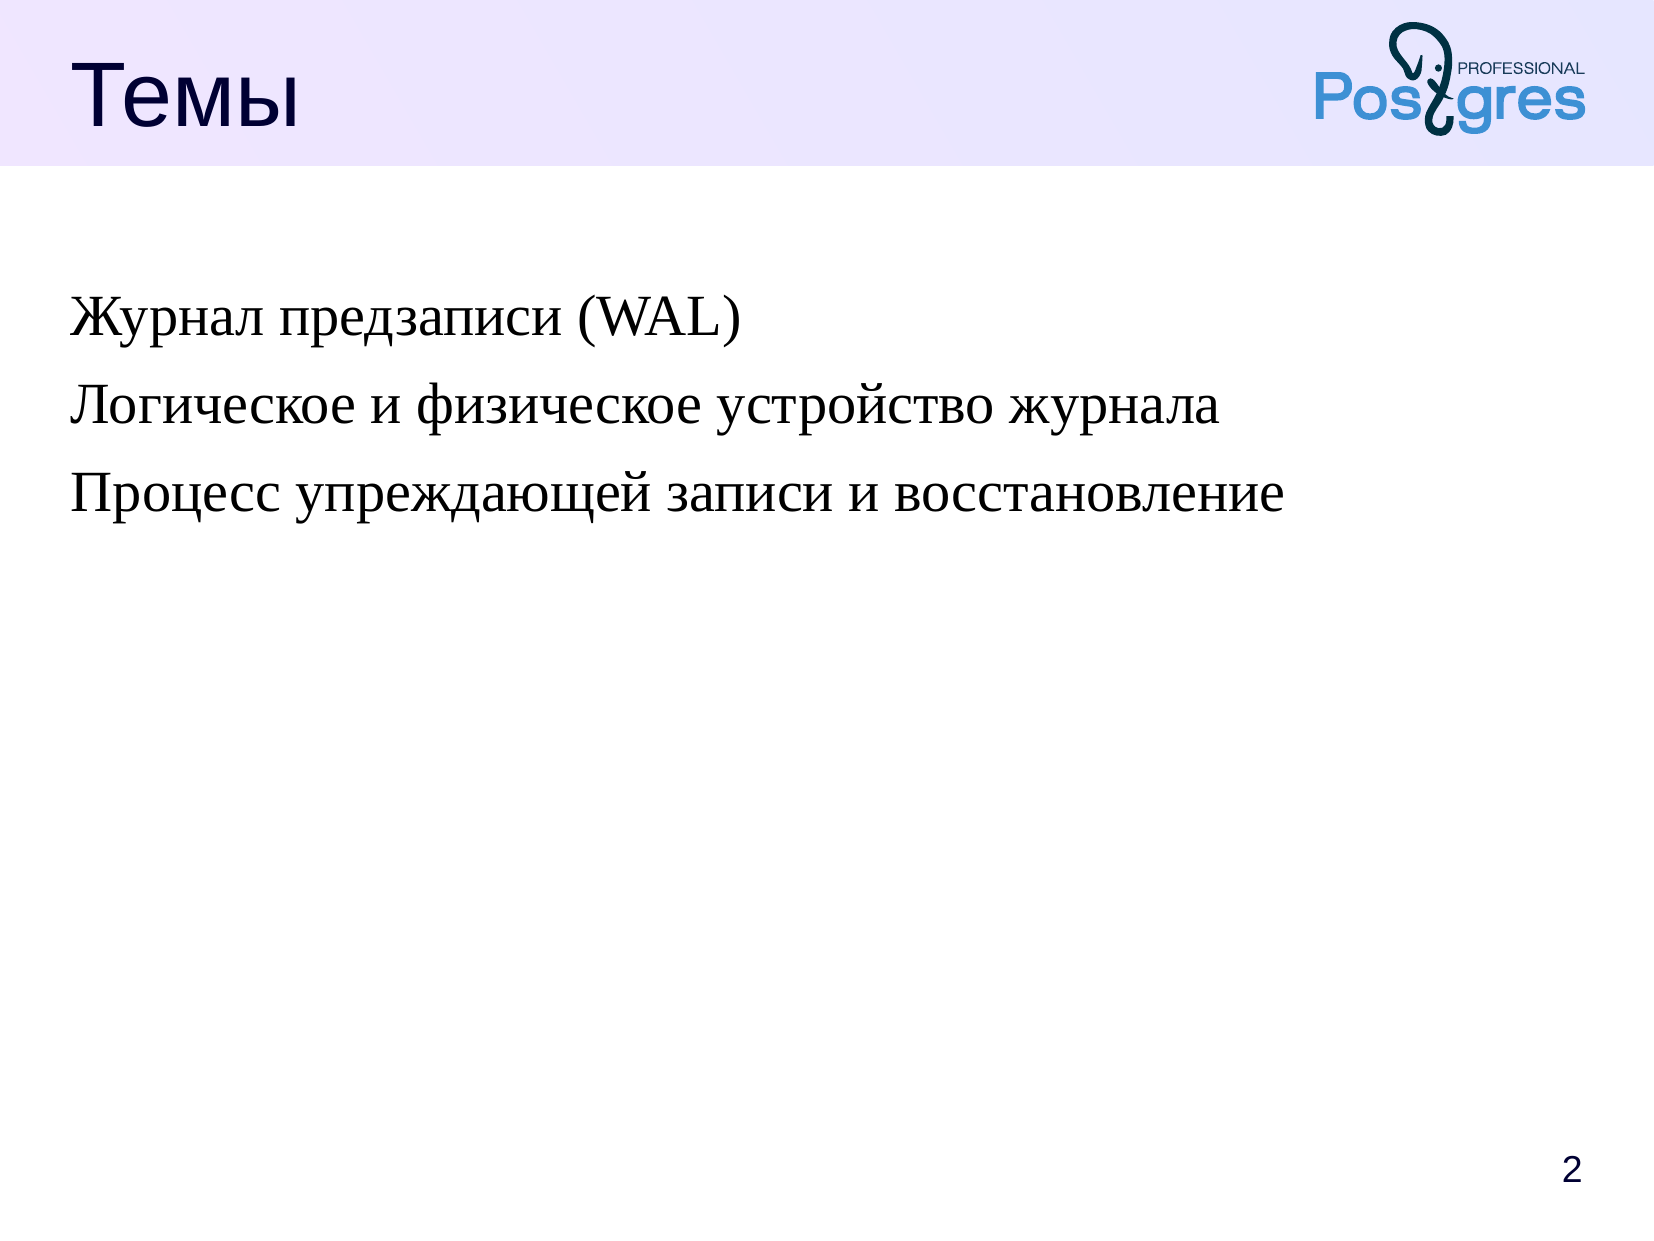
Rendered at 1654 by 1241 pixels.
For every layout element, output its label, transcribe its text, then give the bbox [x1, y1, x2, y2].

title Темы [70, 43, 1241, 147]
list Журнал предзаписи (WAL) Логическое и физическое устройство журнала Процесс упреждающей записи и восстановление [70, 283, 1583, 1141]
